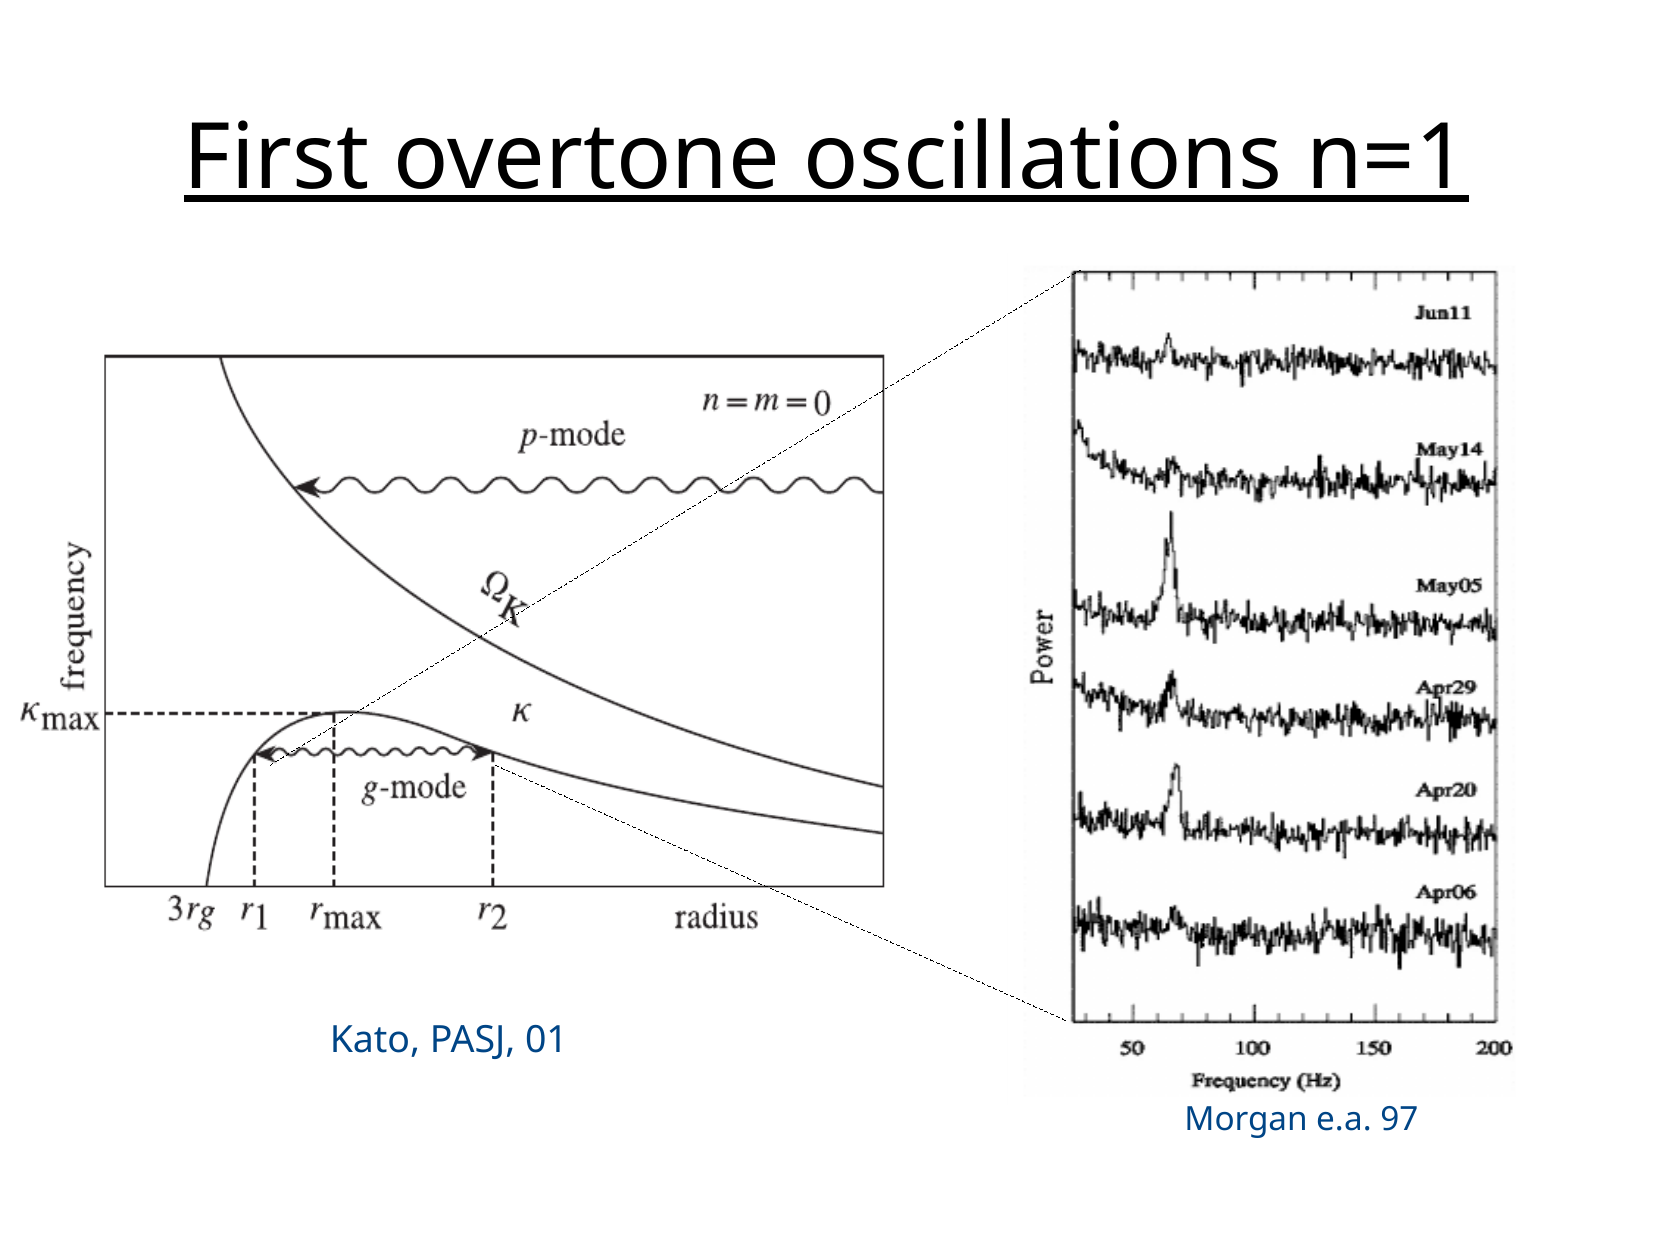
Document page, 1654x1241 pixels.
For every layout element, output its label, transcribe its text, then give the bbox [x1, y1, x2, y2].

title First overtone oscillations n=1 [82, 49, 1571, 257]
text_box Kato, PASJ, 01 [315, 1005, 645, 1075]
picture [1006, 253, 1552, 1105]
picture [6, 330, 930, 980]
text_box Morgan e.a. 97 [1169, 1087, 1455, 1151]
